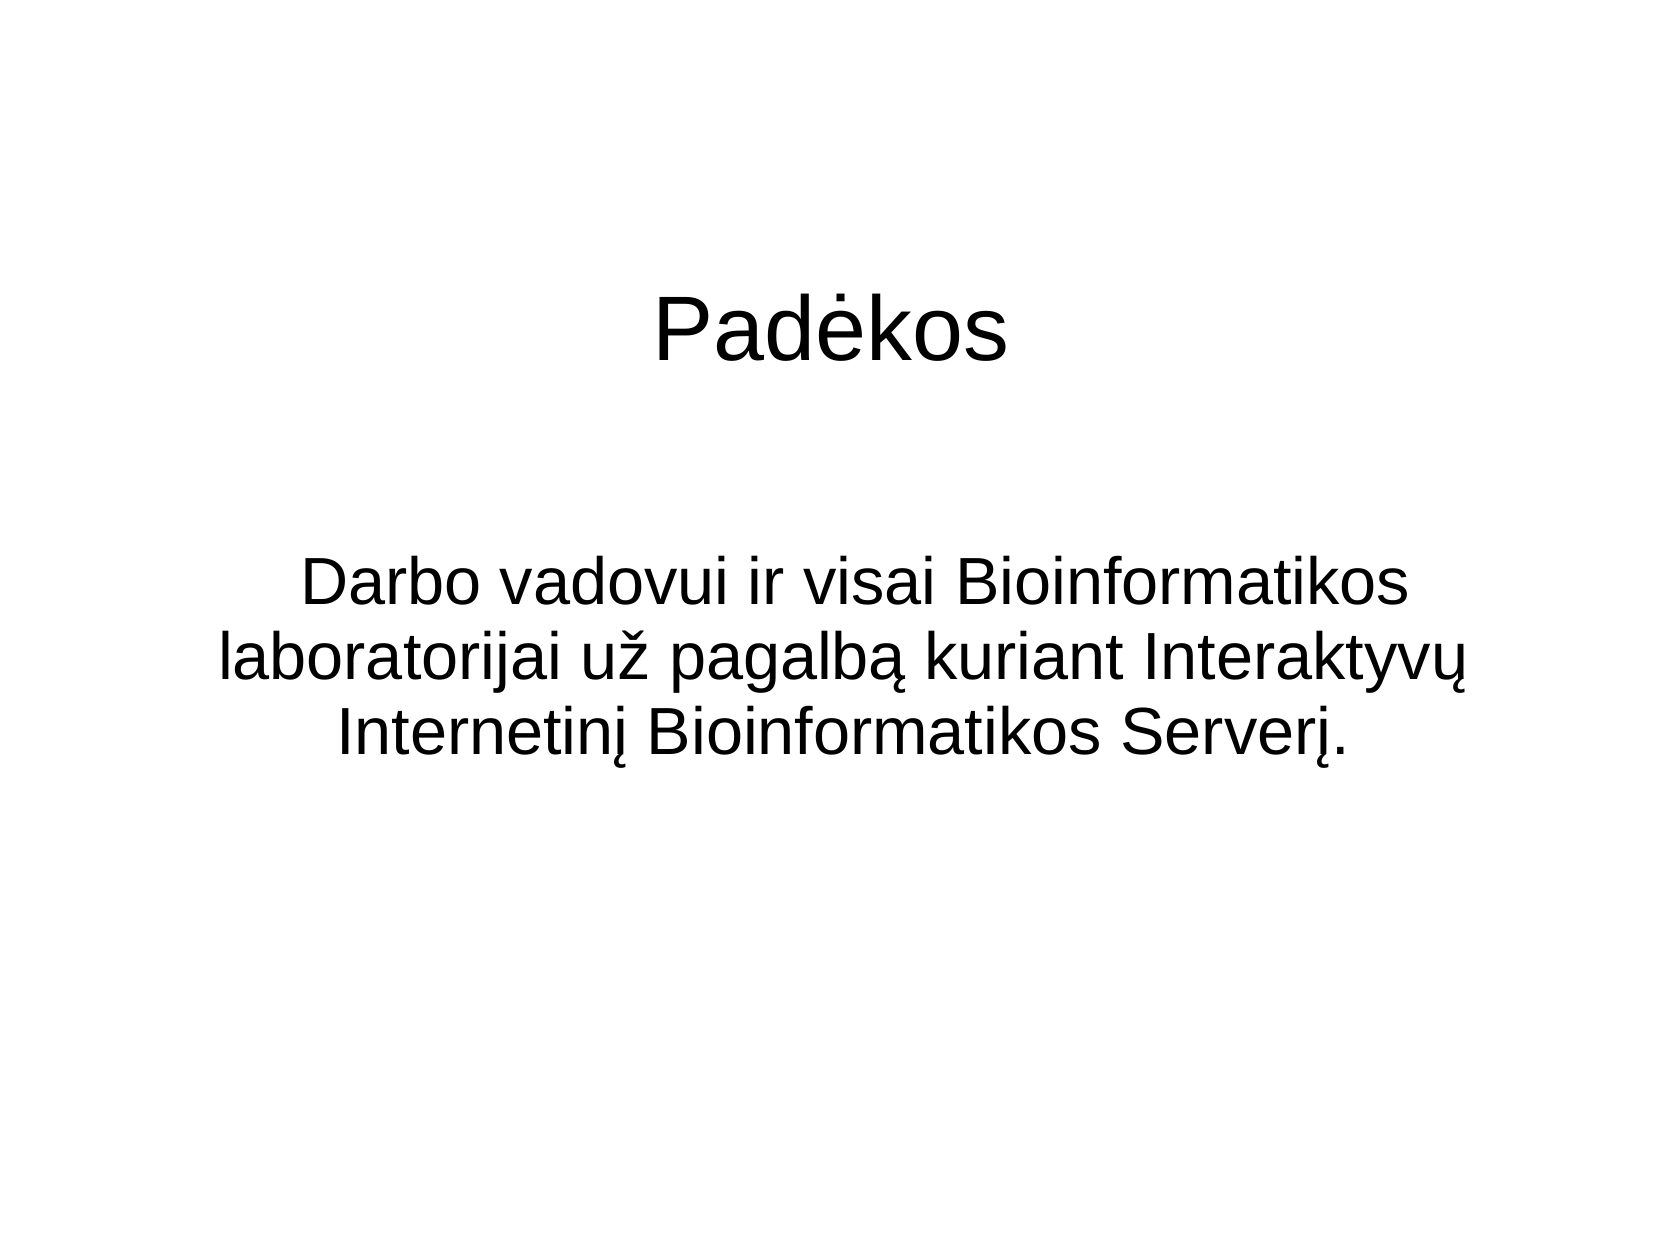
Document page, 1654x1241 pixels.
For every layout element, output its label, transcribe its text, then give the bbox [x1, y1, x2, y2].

title Padėkos [86, 225, 1576, 433]
subtitle Darbo vadovui ir visai Bioinformatikos laboratorijai už pagalbą kuriant Interaktyvų Internetinį Bioinformatikos Serverį. [187, 412, 1501, 901]
